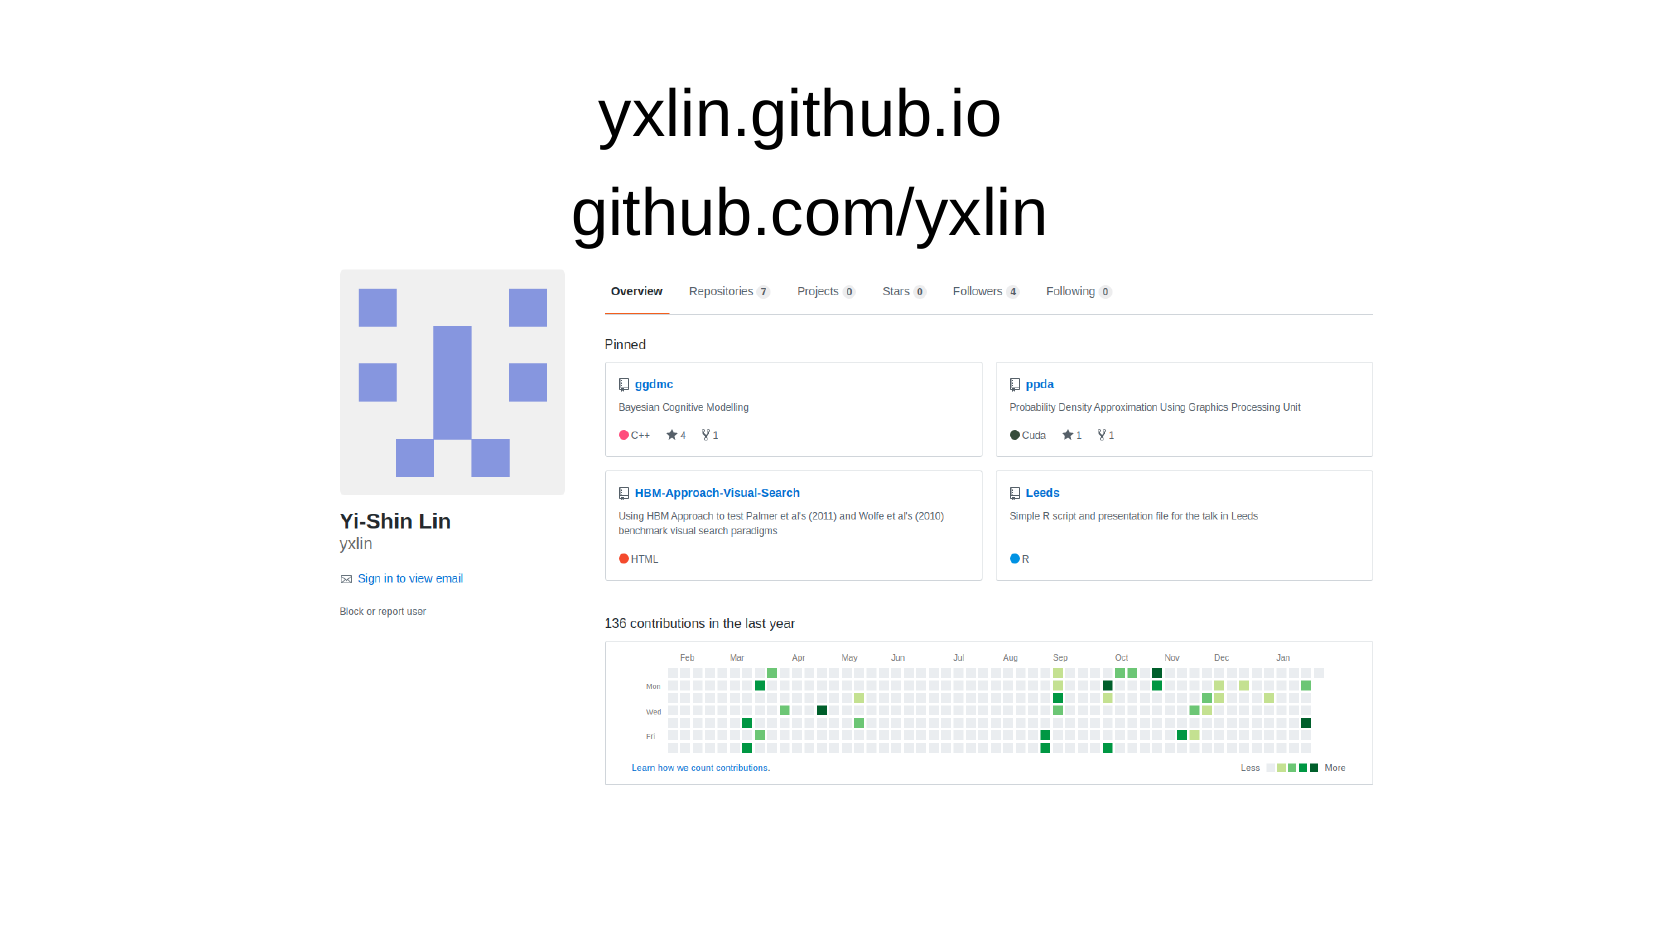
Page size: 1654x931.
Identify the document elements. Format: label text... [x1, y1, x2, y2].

picture [322, 260, 1373, 798]
subtitle yxlin.github.io github.com/yxlin [369, 76, 1251, 260]
